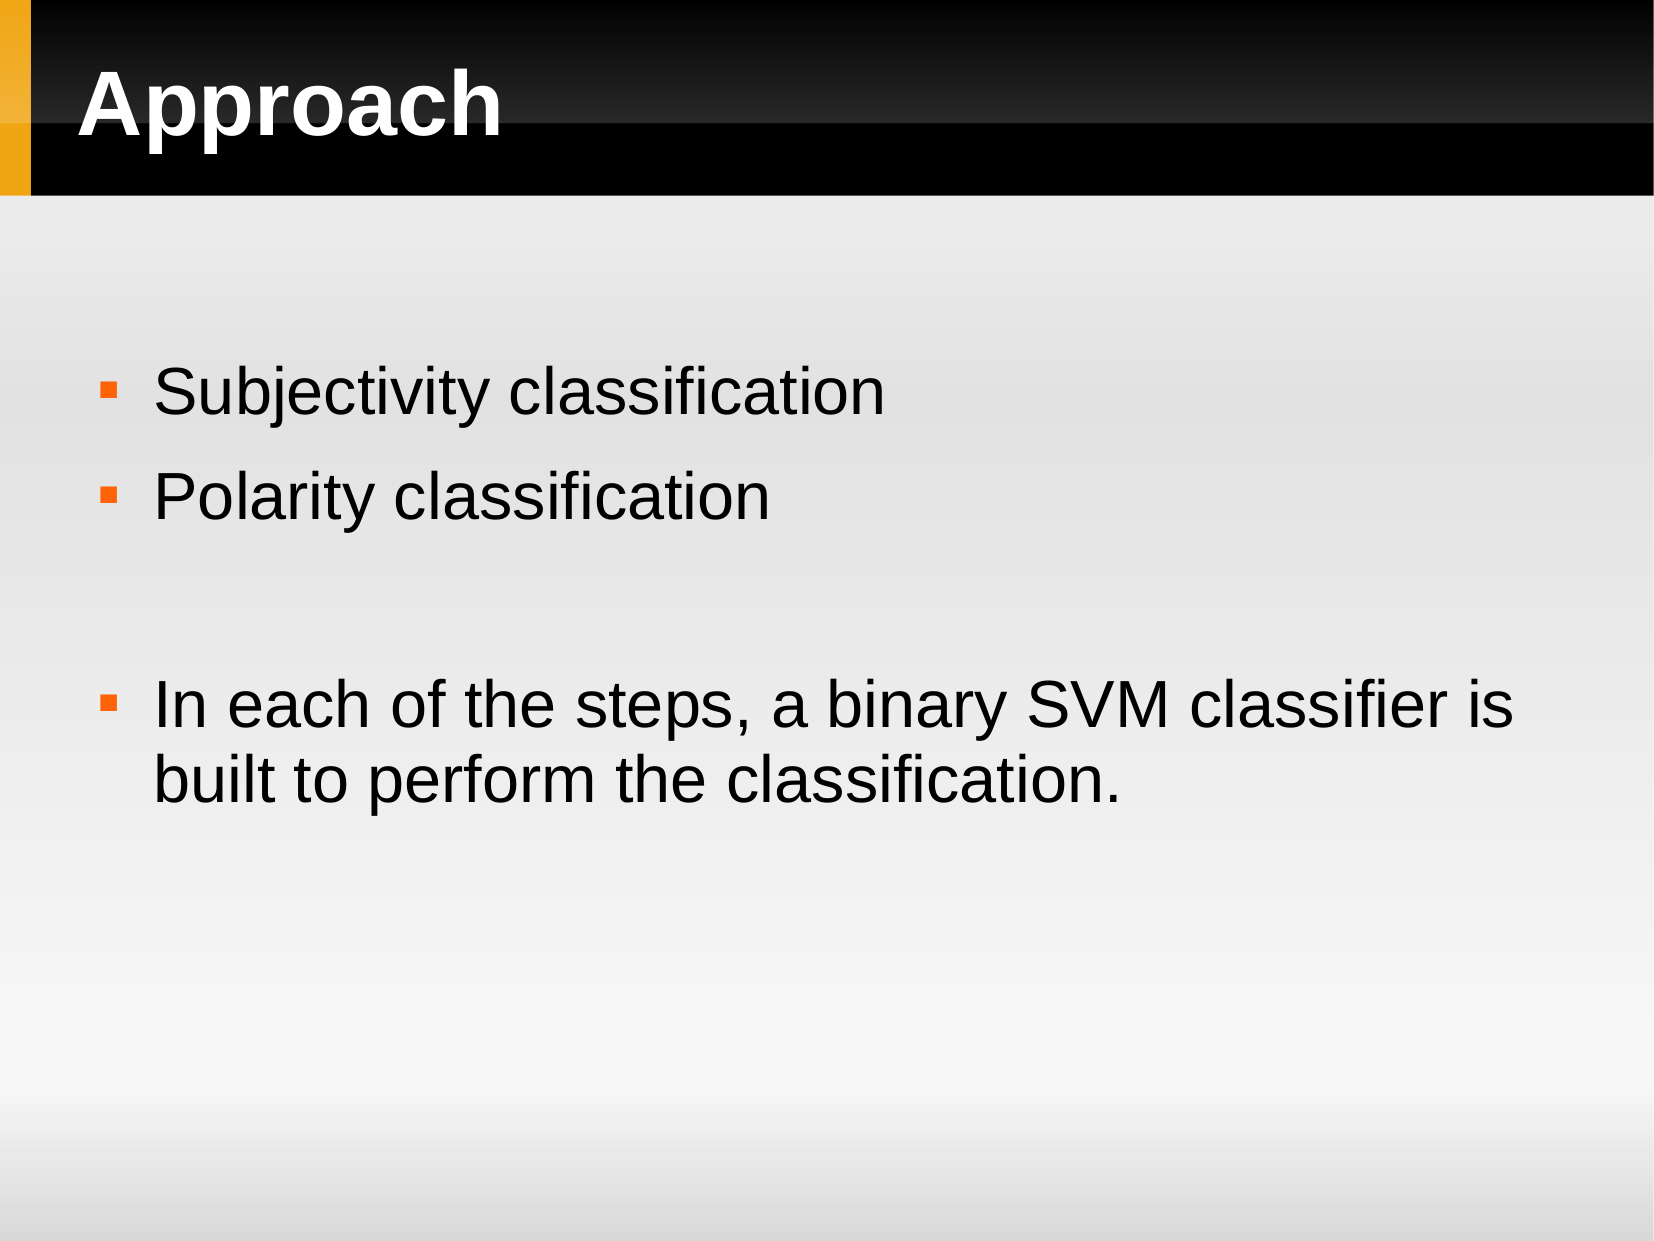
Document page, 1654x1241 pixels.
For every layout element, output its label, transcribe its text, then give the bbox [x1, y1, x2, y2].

title Approach [76, 0, 1565, 208]
picture [0, 0, 1654, 1241]
list Subjectivity classification Polarity classification In each of the steps, a binary SVM classifier is built to perform the classification. [82, 354, 1571, 1109]
